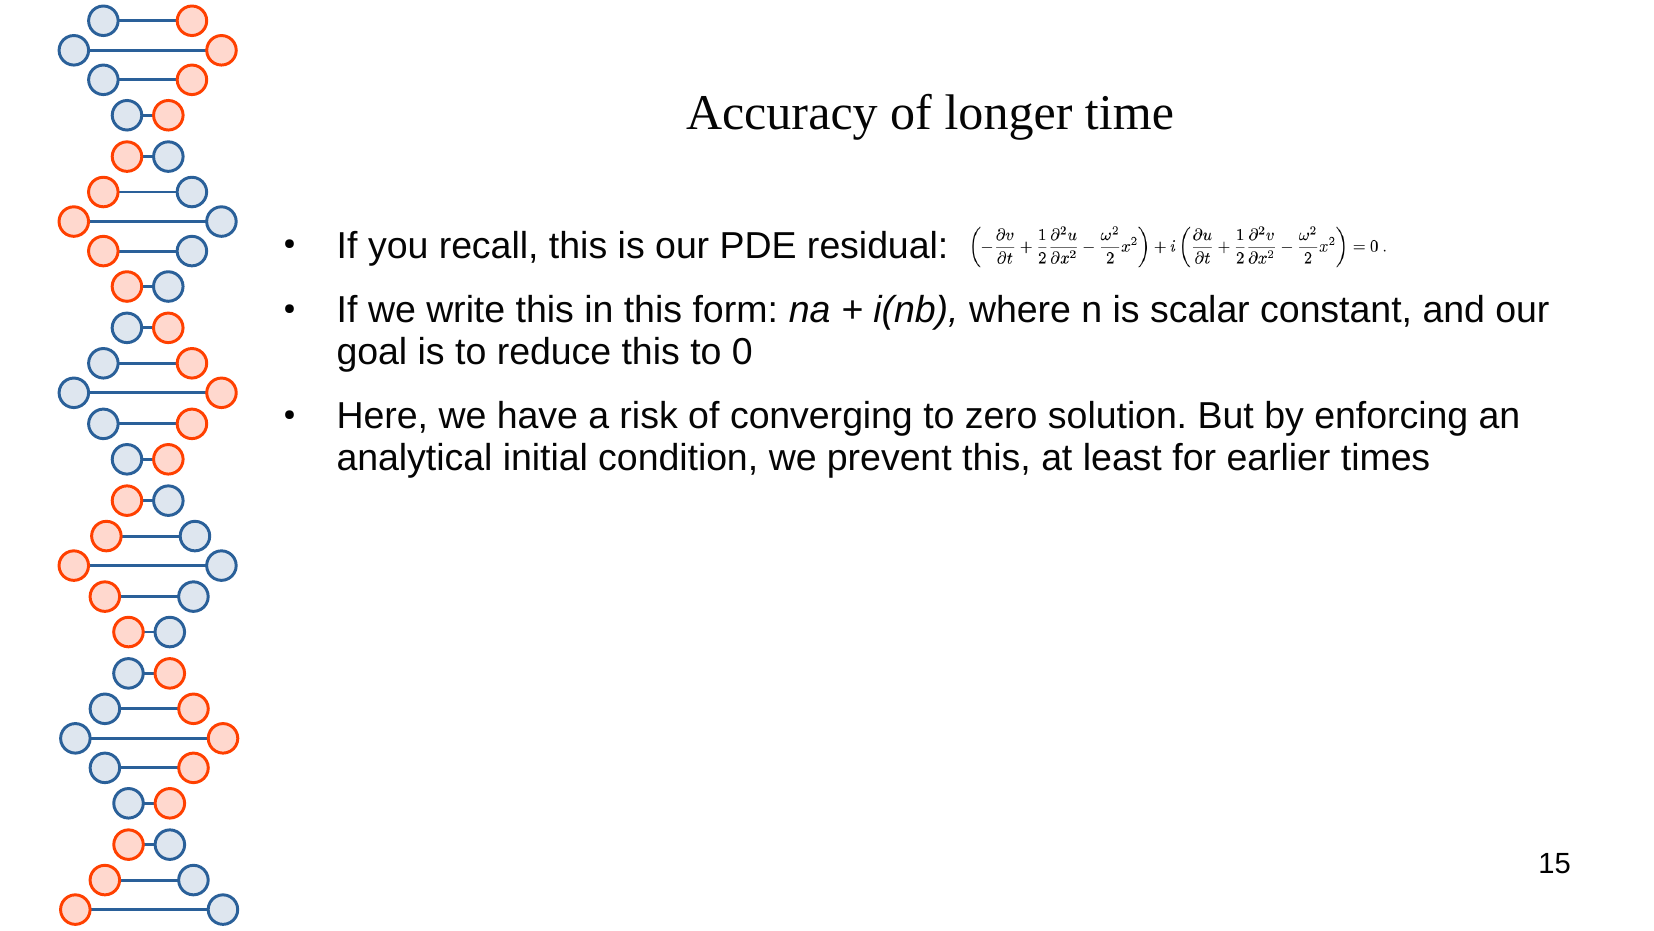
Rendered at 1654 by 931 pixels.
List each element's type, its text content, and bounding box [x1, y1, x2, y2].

picture [958, 215, 1394, 275]
title Accuracy of longer time [265, 35, 1595, 189]
list If you recall, this is our PDE residual: If we write this in this form: na + i(nb), where n is scalar constant, and our goal is to reduce this to 0 Here, we have a risk of converging to zero solution. But by enforcing an analytical initial condition, we prevent this, at least for earlier times [265, 224, 1595, 764]
